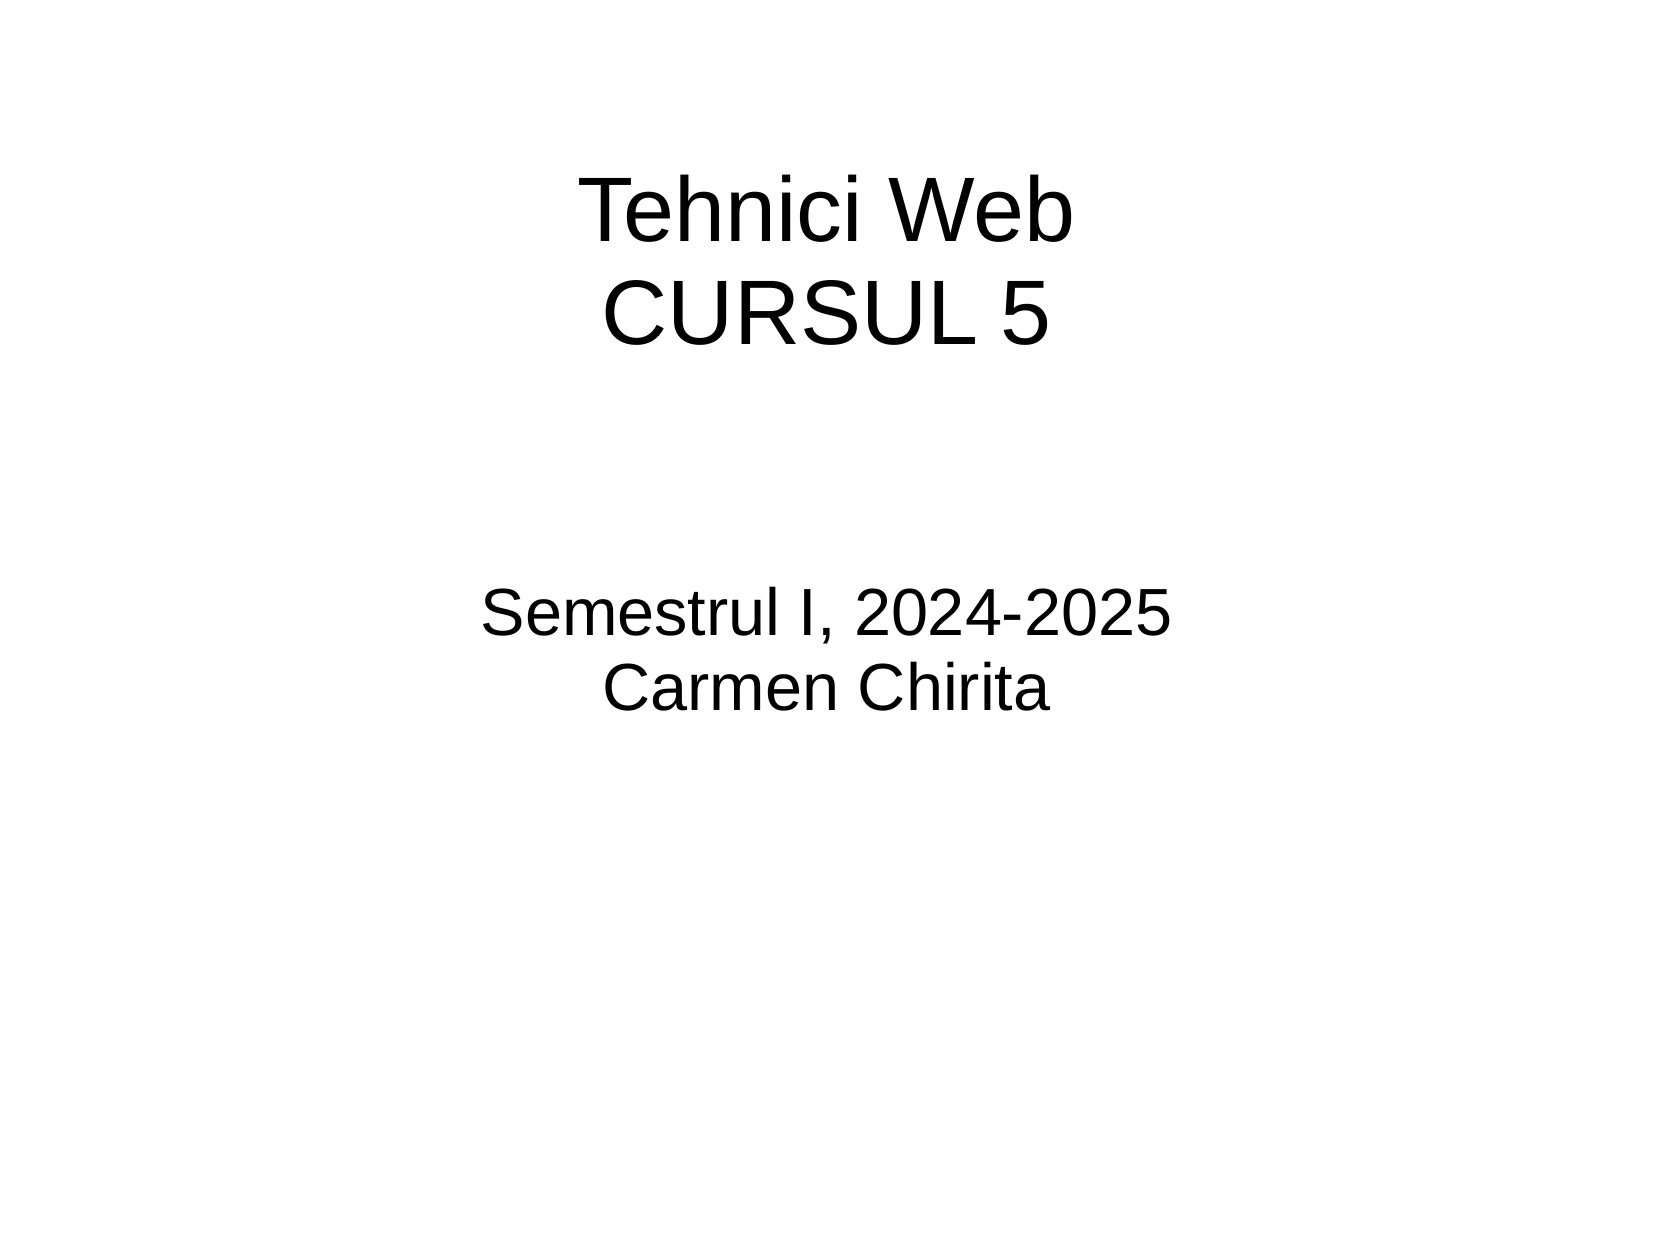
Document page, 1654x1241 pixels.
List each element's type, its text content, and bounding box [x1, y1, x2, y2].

title Tehnici Web CURSUL 5 [82, 158, 1571, 290]
subtitle Semestrul I, 2024-2025 Carmen Chirita [82, 290, 1571, 1010]
